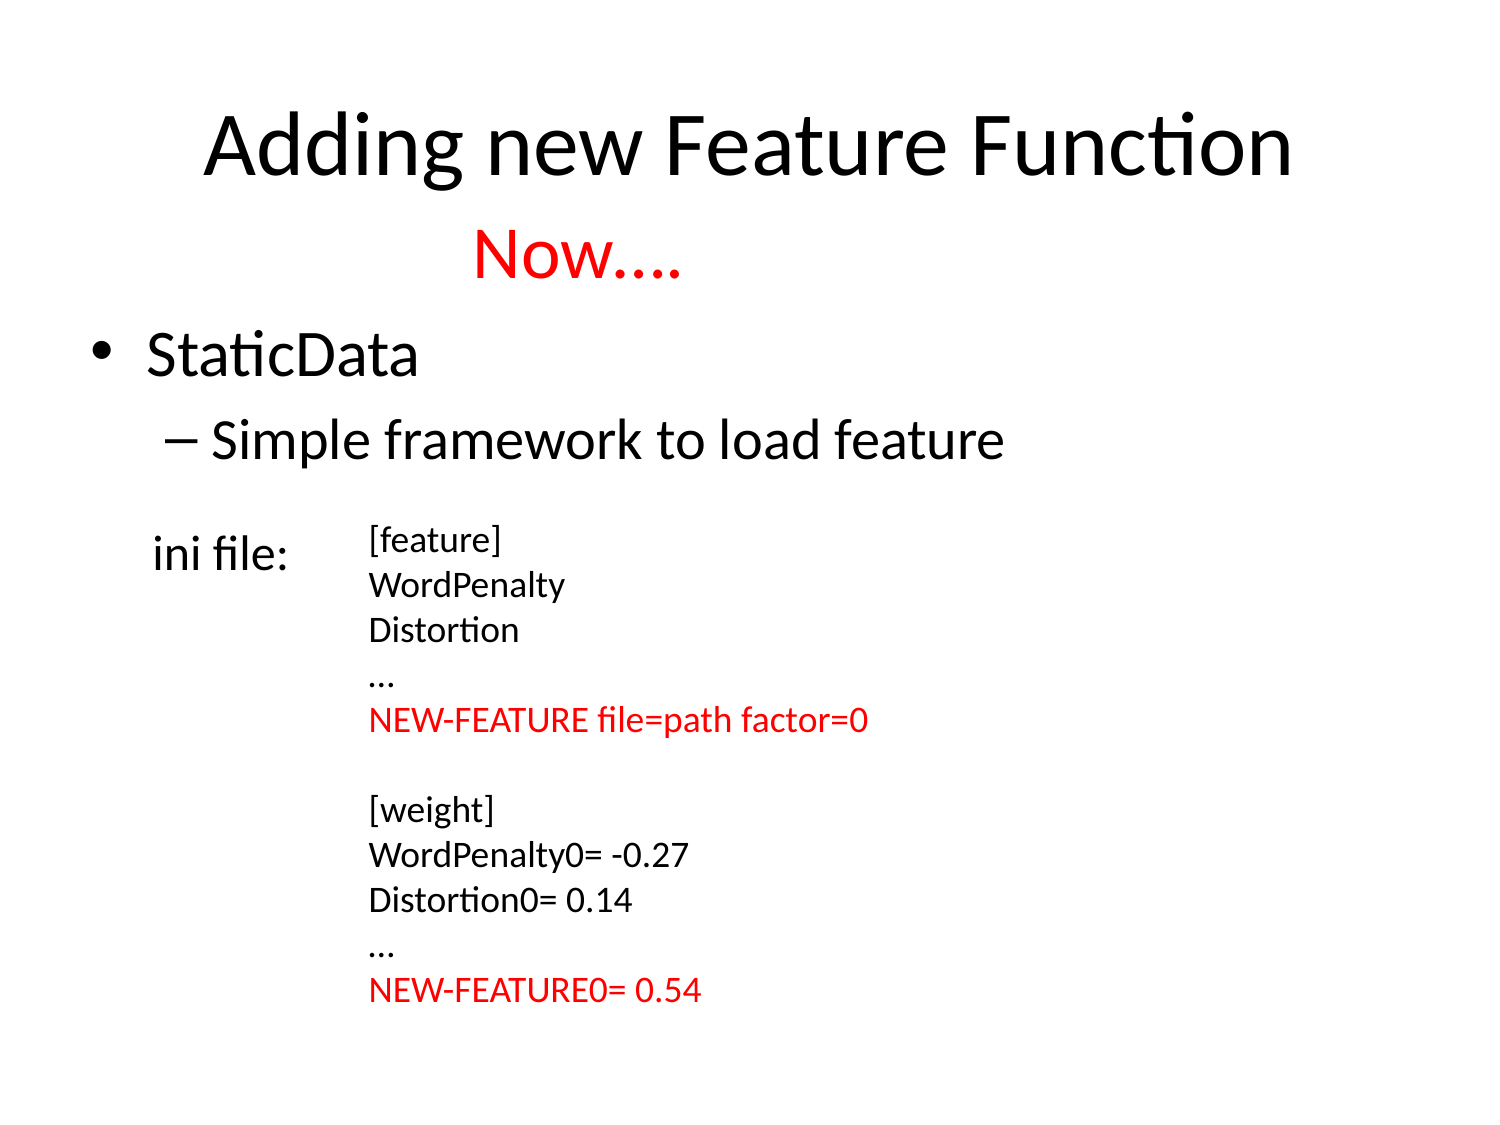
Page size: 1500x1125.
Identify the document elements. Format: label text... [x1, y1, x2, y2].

title Adding new Feature Function [75, 45, 1425, 233]
list StaticData Simple framework to load feature [75, 301, 1425, 1005]
text_box ini file: [137, 513, 305, 588]
text_box Now…. [457, 195, 700, 301]
text_box [feature] WordPenalty Distortion … NEW-FEATURE file=path factor=0 [weight] WordPenalty0= -0.27 Distortion0= 0.14 … NEW-FEATURE0= 0.54 [353, 508, 884, 1018]
